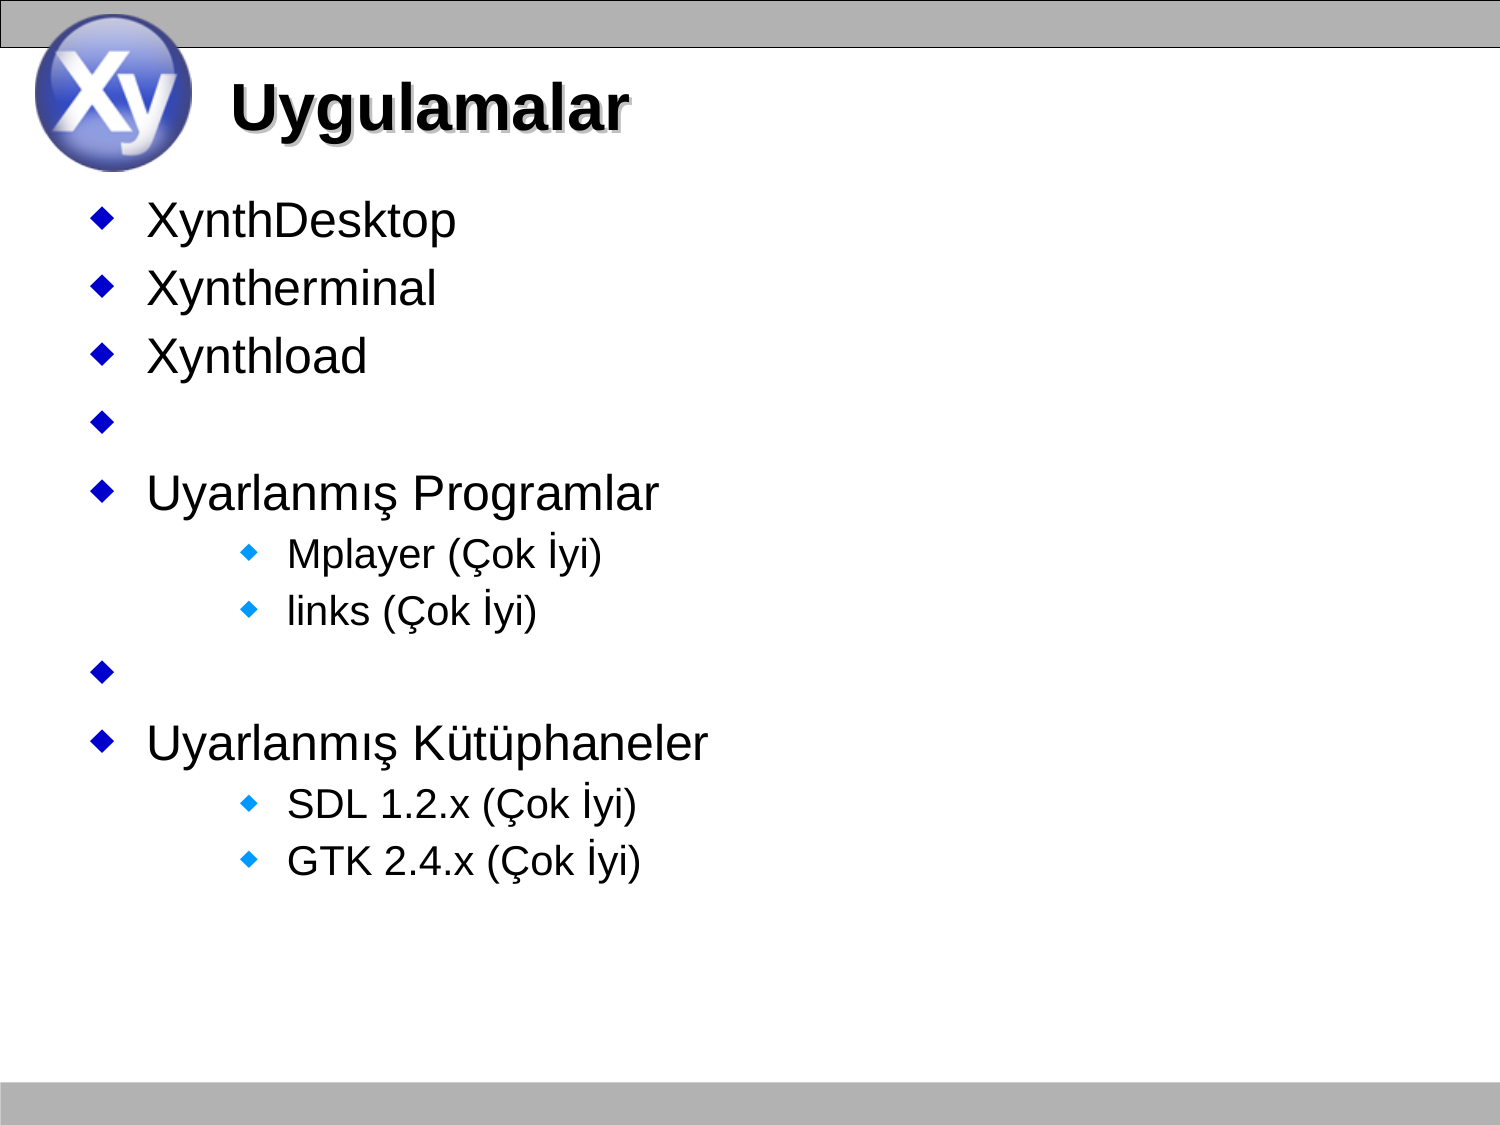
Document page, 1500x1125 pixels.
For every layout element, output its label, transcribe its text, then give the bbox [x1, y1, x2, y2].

title Uygulamalar [215, 27, 1427, 153]
list XynthDesktop Xyntherminal Xynthload Uyarlanmış Programlar Mplayer (Çok İyi) links (Çok İyi) Uyarlanmış Kütüphaneler SDL 1.2.x (Çok İyi) GTK 2.4.x (Çok İyi) [75, 184, 1426, 1038]
picture [35, 14, 192, 172]
